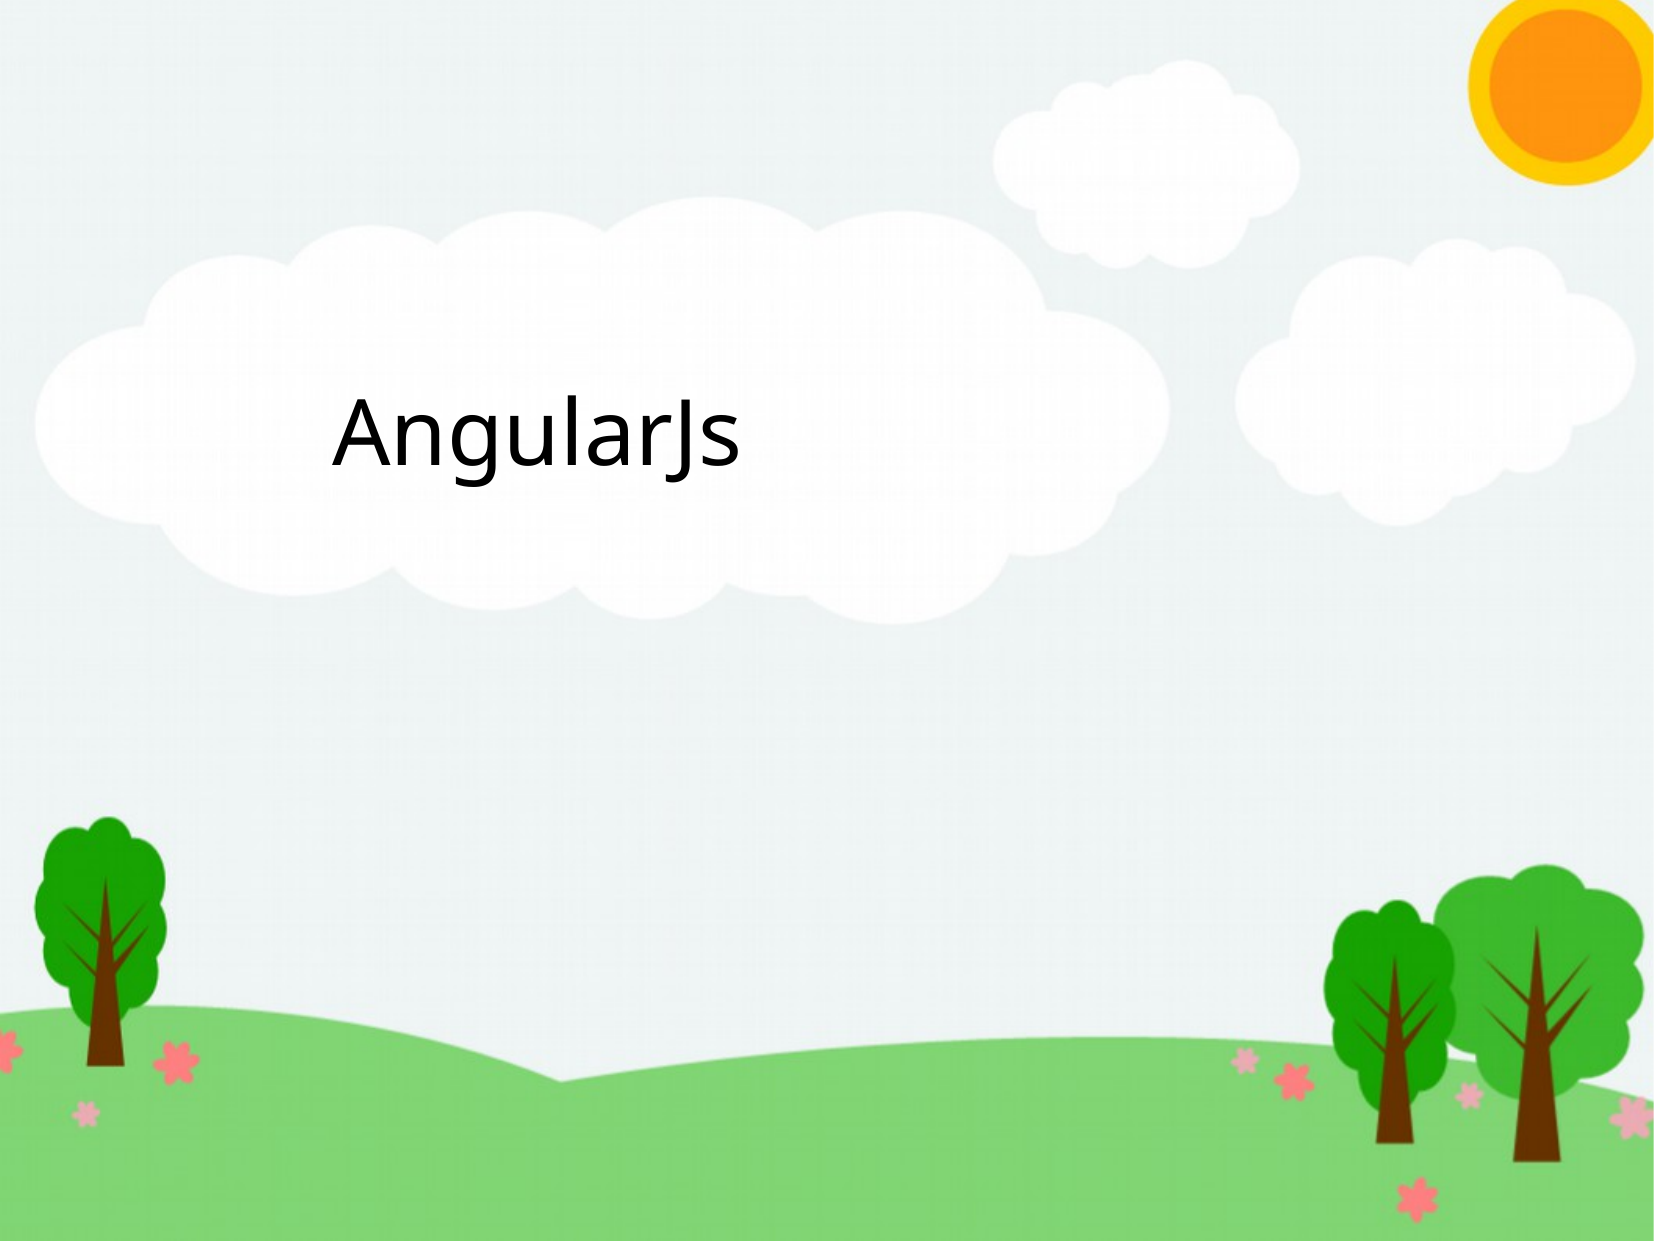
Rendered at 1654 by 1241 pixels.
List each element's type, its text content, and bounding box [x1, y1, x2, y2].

picture [0, 0, 1654, 1241]
title AngularJs [47, 283, 1512, 577]
